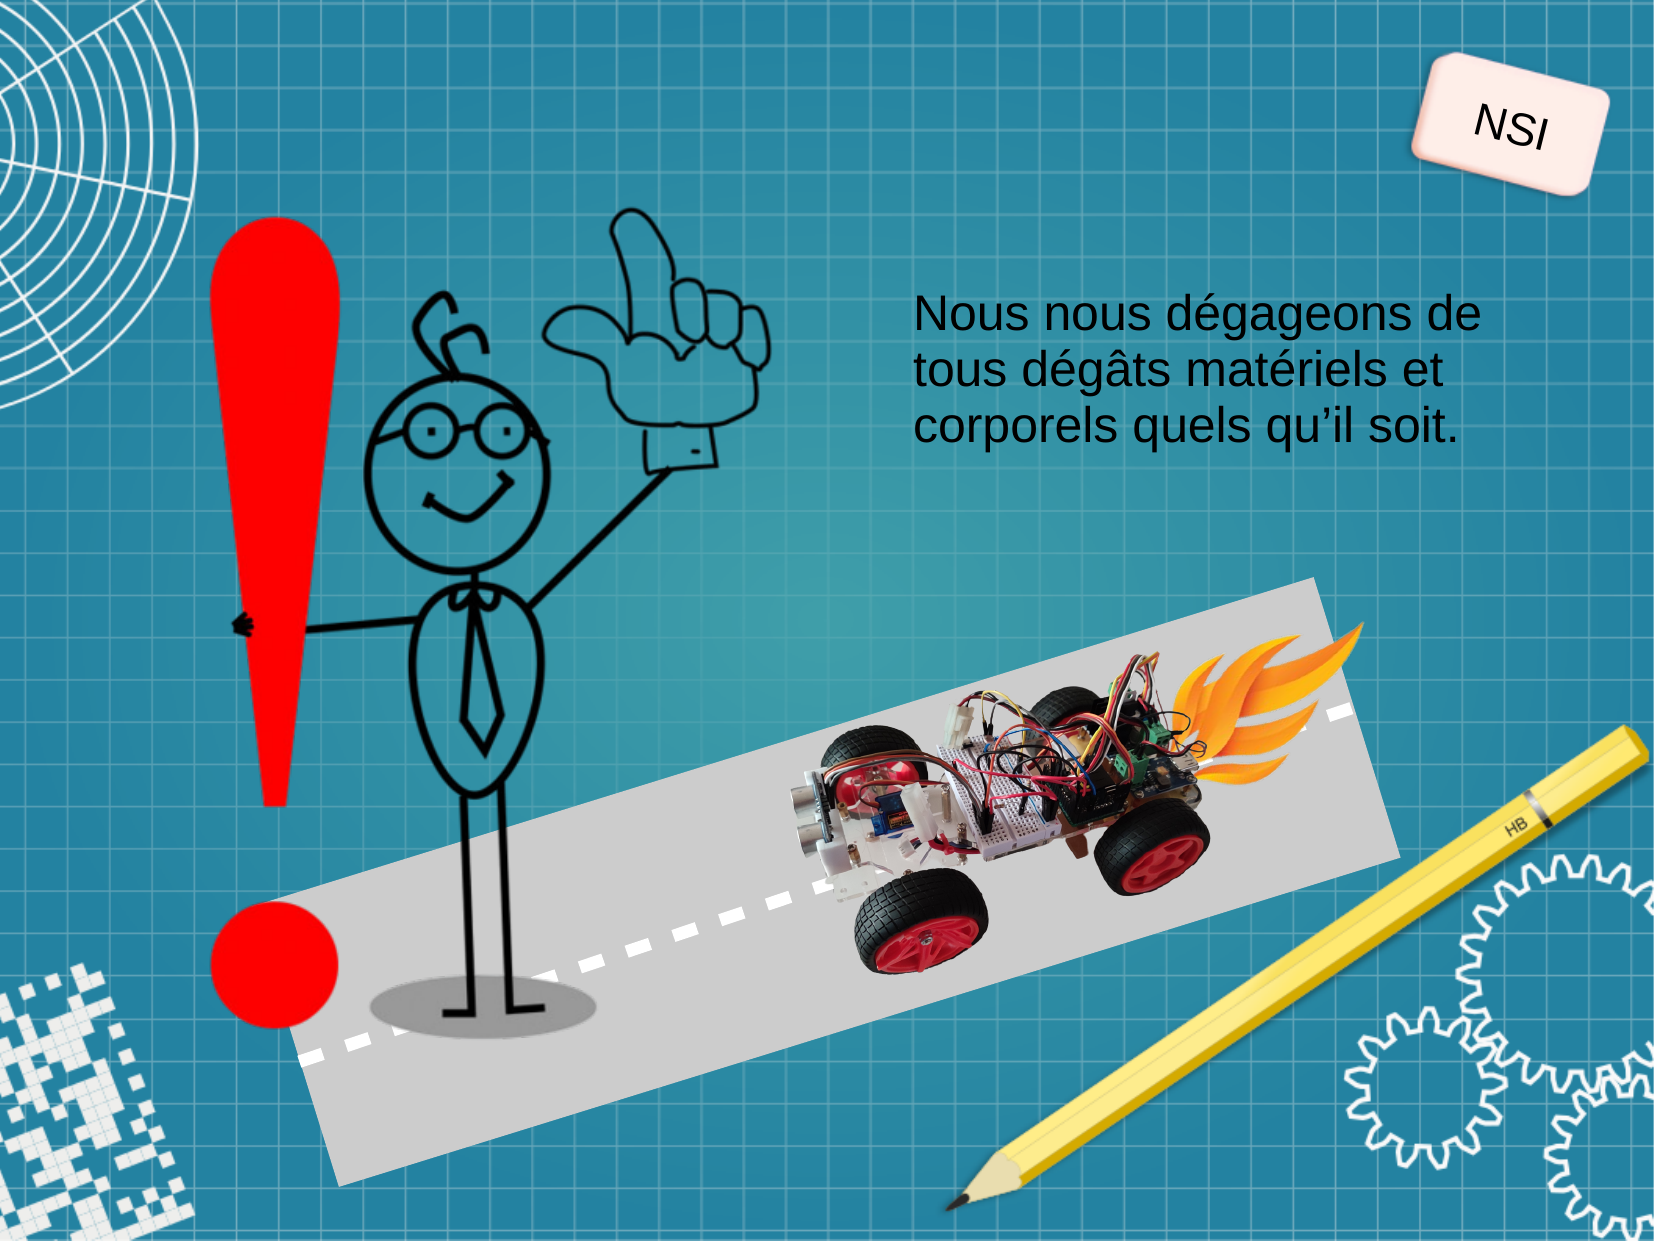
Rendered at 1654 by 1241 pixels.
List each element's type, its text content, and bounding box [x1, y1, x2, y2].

picture [0, 0, 1654, 1241]
text_box [1120, 589, 1273, 637]
text_box Nous nous dégageons de tous dégâts matériels et corporels quels qu’il soit. [898, 277, 1598, 460]
text_box NSI [1452, 82, 1580, 175]
text_box [302, 1058, 755, 1187]
text_box [1220, 723, 1401, 914]
text_box [819, 986, 987, 1038]
